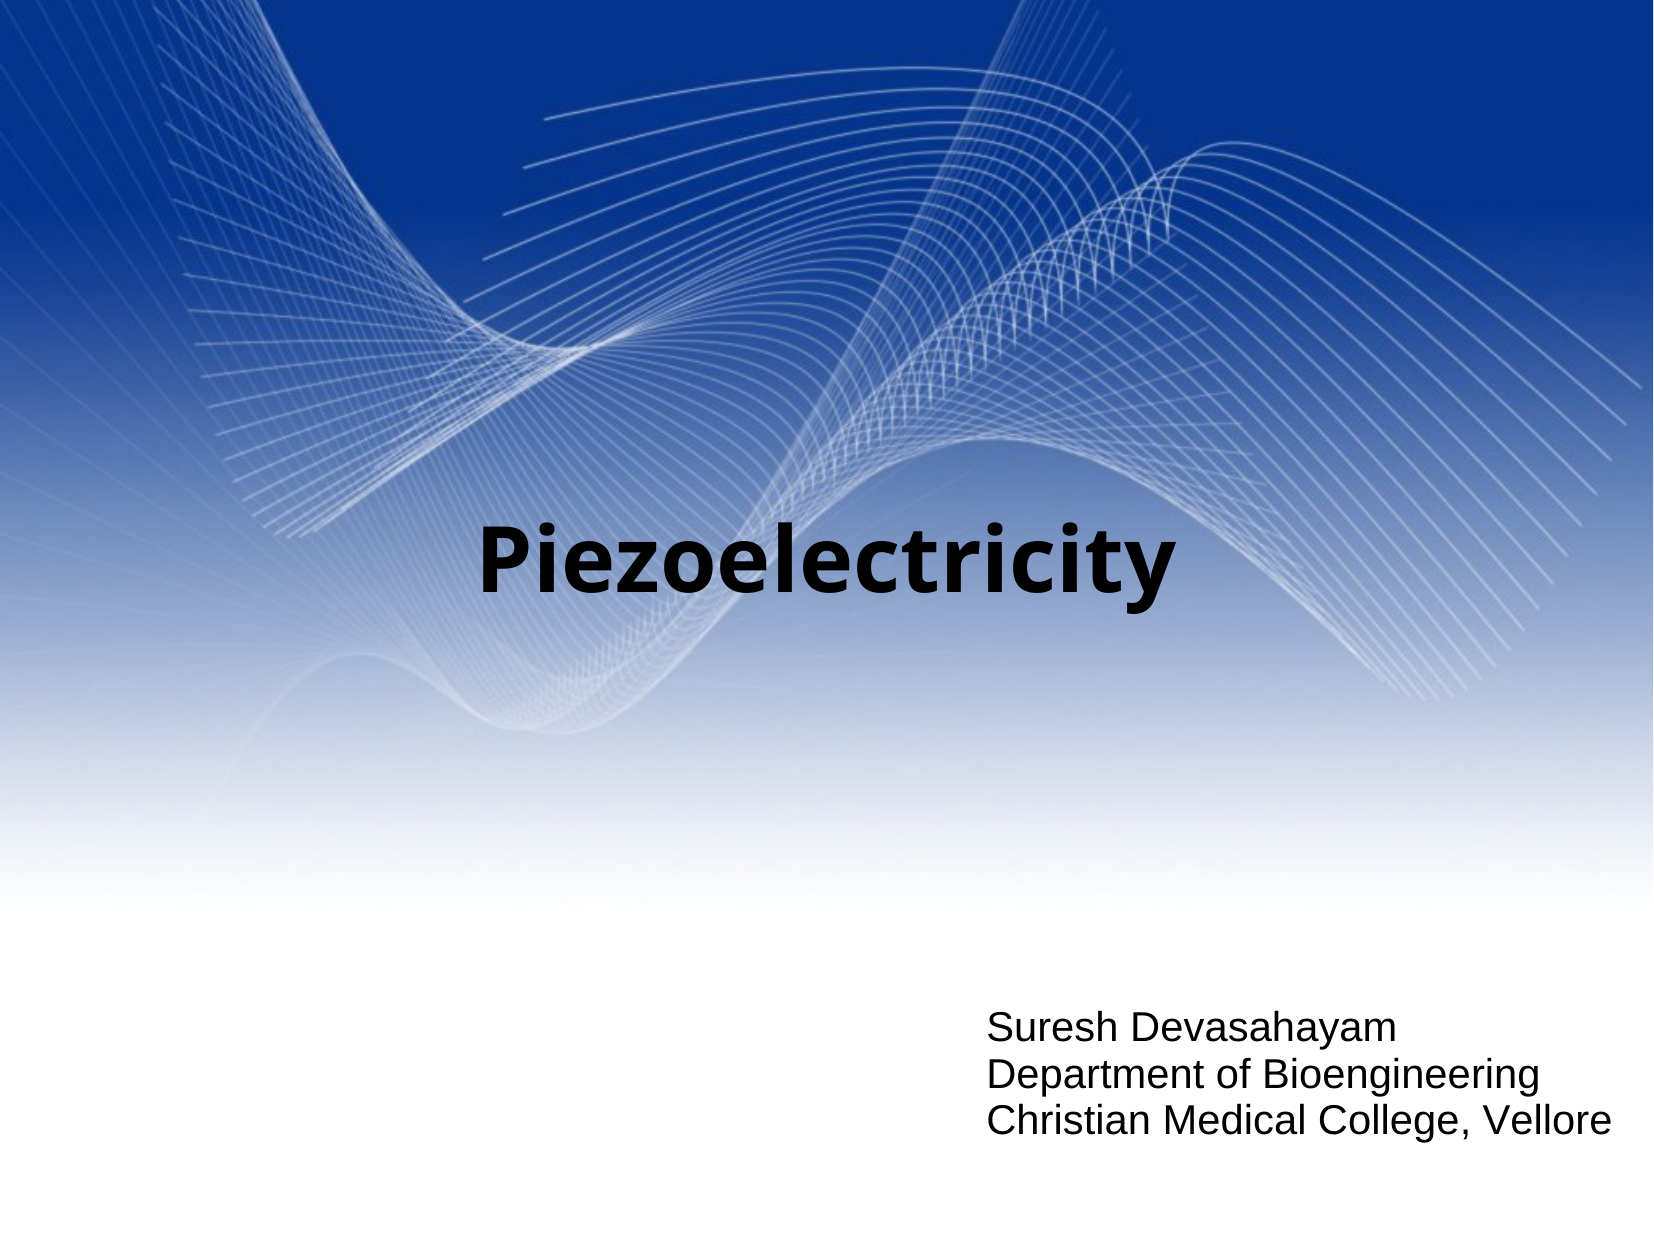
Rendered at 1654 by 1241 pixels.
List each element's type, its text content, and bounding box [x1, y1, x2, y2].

list Suresh Devasahayam Department of Bioengineering Christian Medical College, Vellore [915, 1003, 1625, 1192]
picture [0, 0, 1654, 1241]
title Piezoelectricity [0, 386, 1653, 853]
